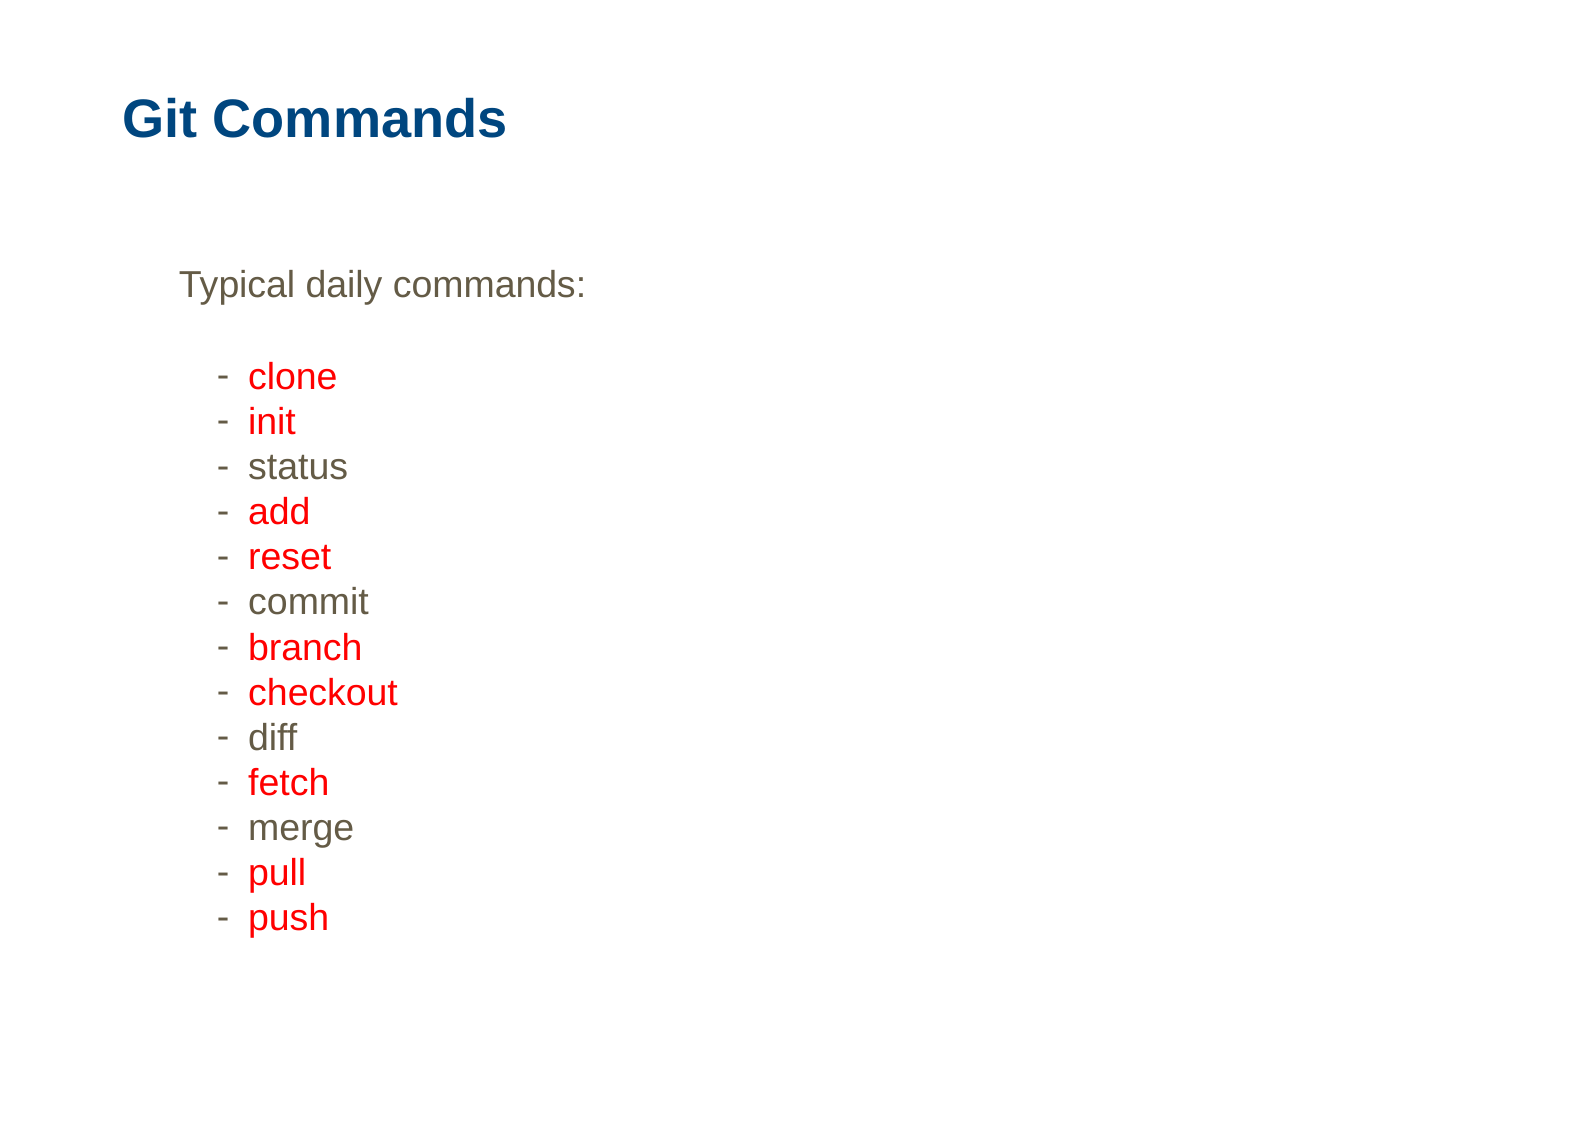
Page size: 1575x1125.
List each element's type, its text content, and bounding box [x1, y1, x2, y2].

title Git Commands [122, 76, 1541, 157]
list Typical daily commands: clone init status add reset commit branch checkout diff fetch merge pull push [122, 265, 1398, 943]
